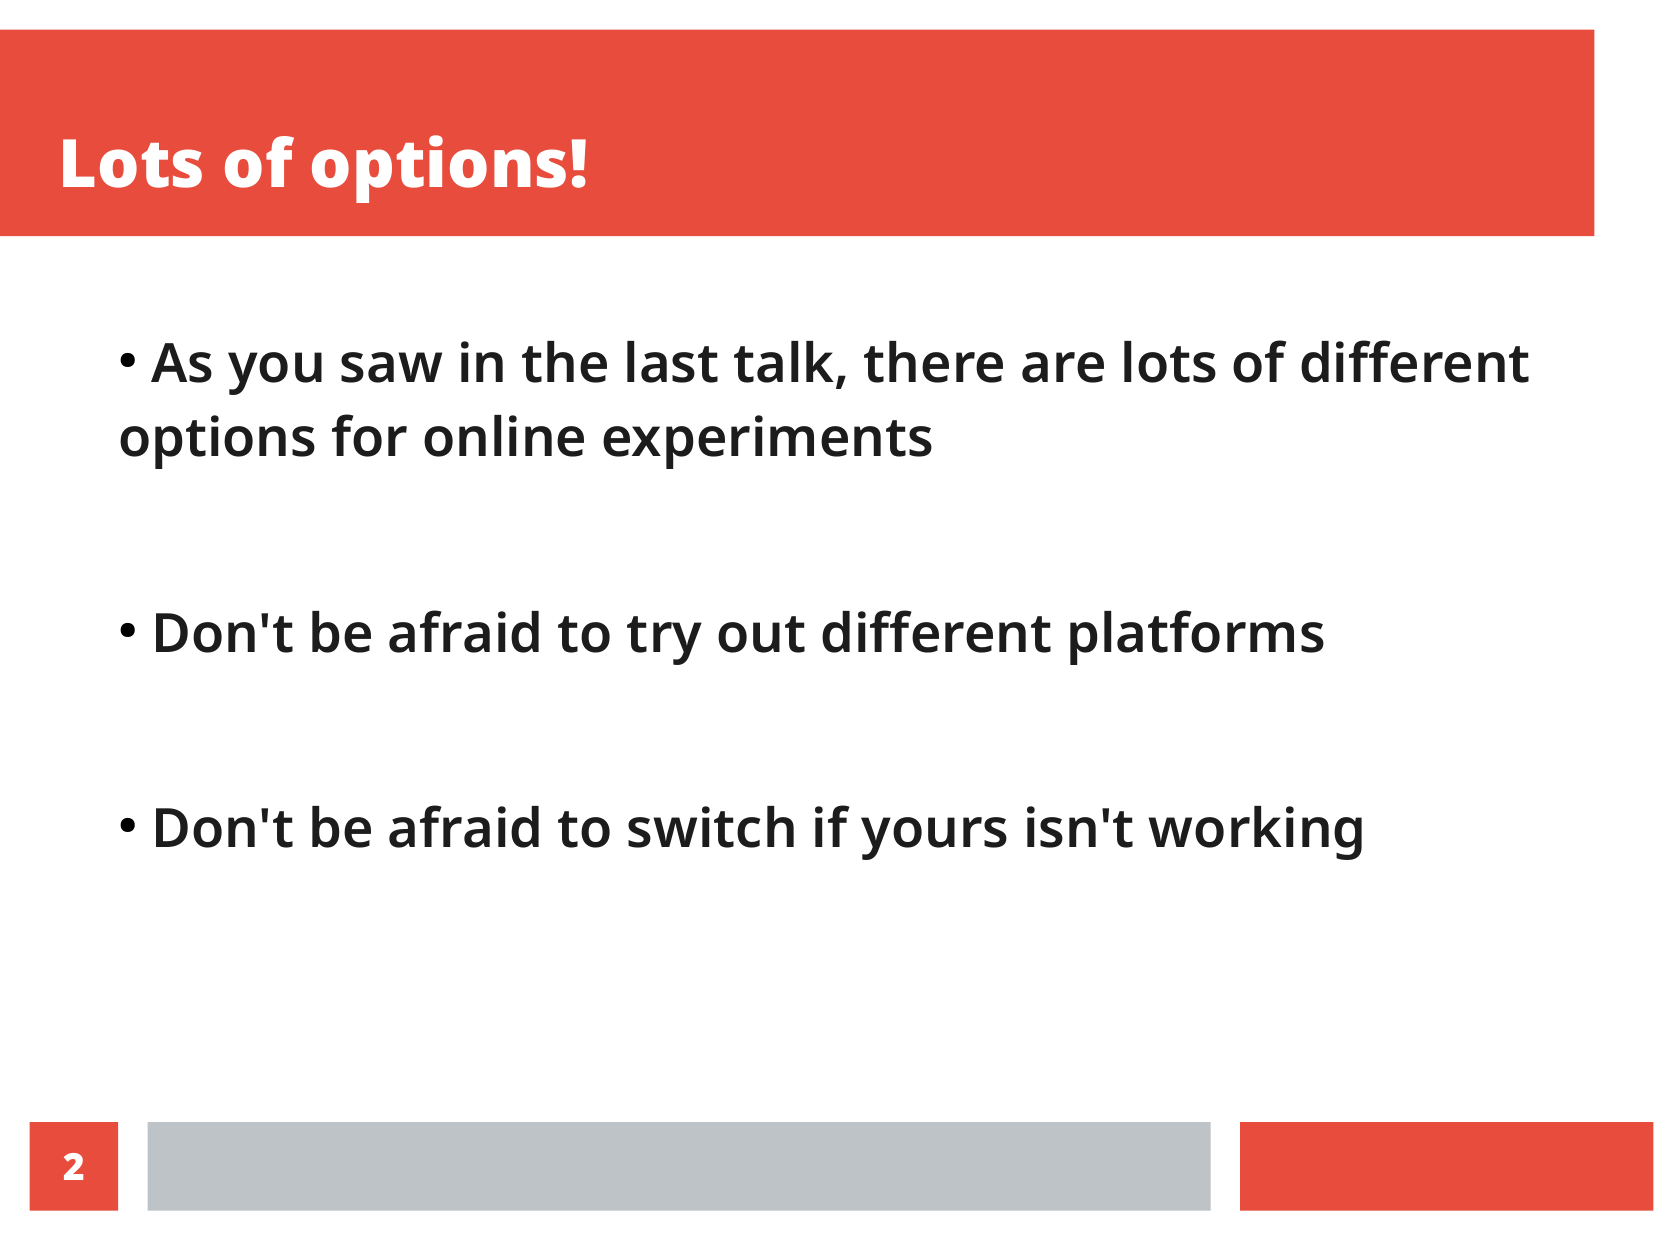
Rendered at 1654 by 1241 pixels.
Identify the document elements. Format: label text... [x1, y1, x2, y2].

list As you saw in the last talk, there are lots of different options for online experiments Don't be afraid to try out different platforms Don't be afraid to switch if yours isn't working [59, 324, 1565, 1093]
title Lots of options! [59, 59, 1595, 207]
